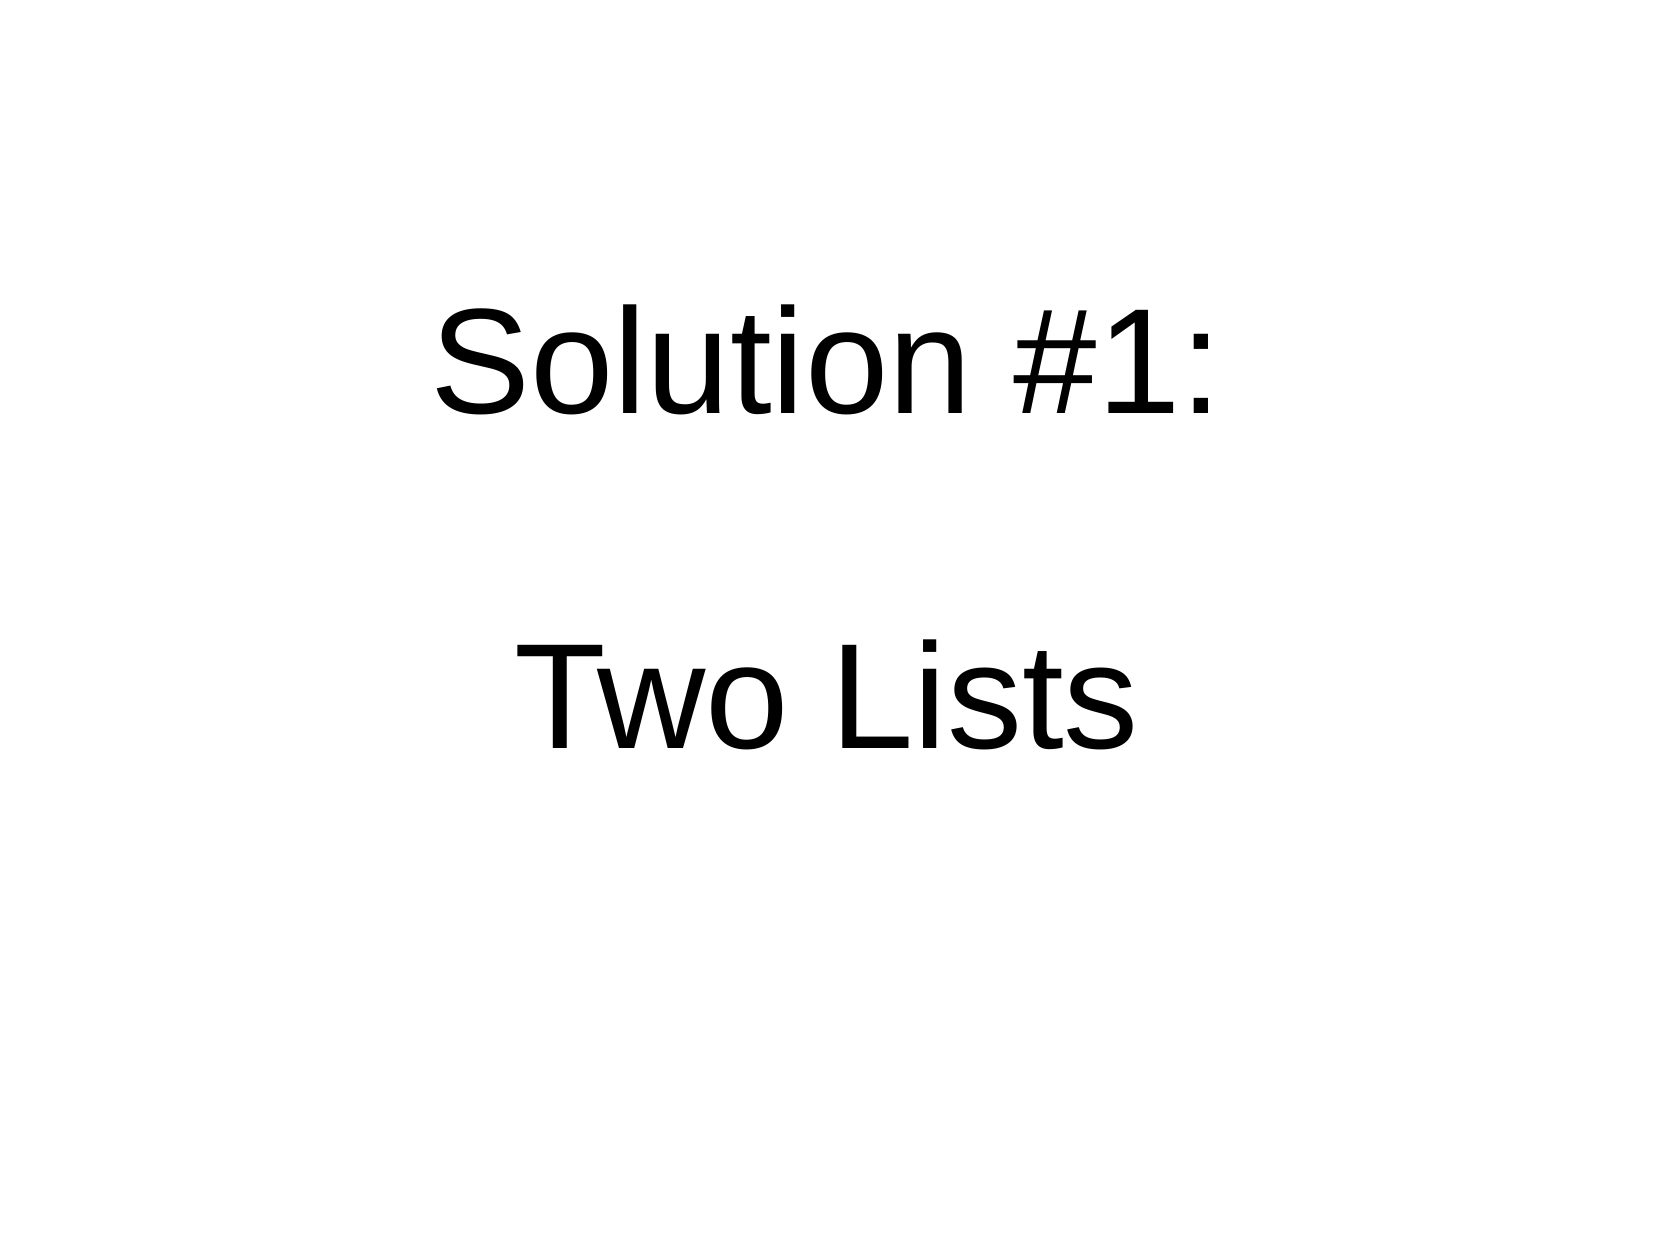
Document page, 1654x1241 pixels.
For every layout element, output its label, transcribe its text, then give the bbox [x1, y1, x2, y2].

subtitle Solution #1: Two Lists [82, 49, 1571, 1010]
